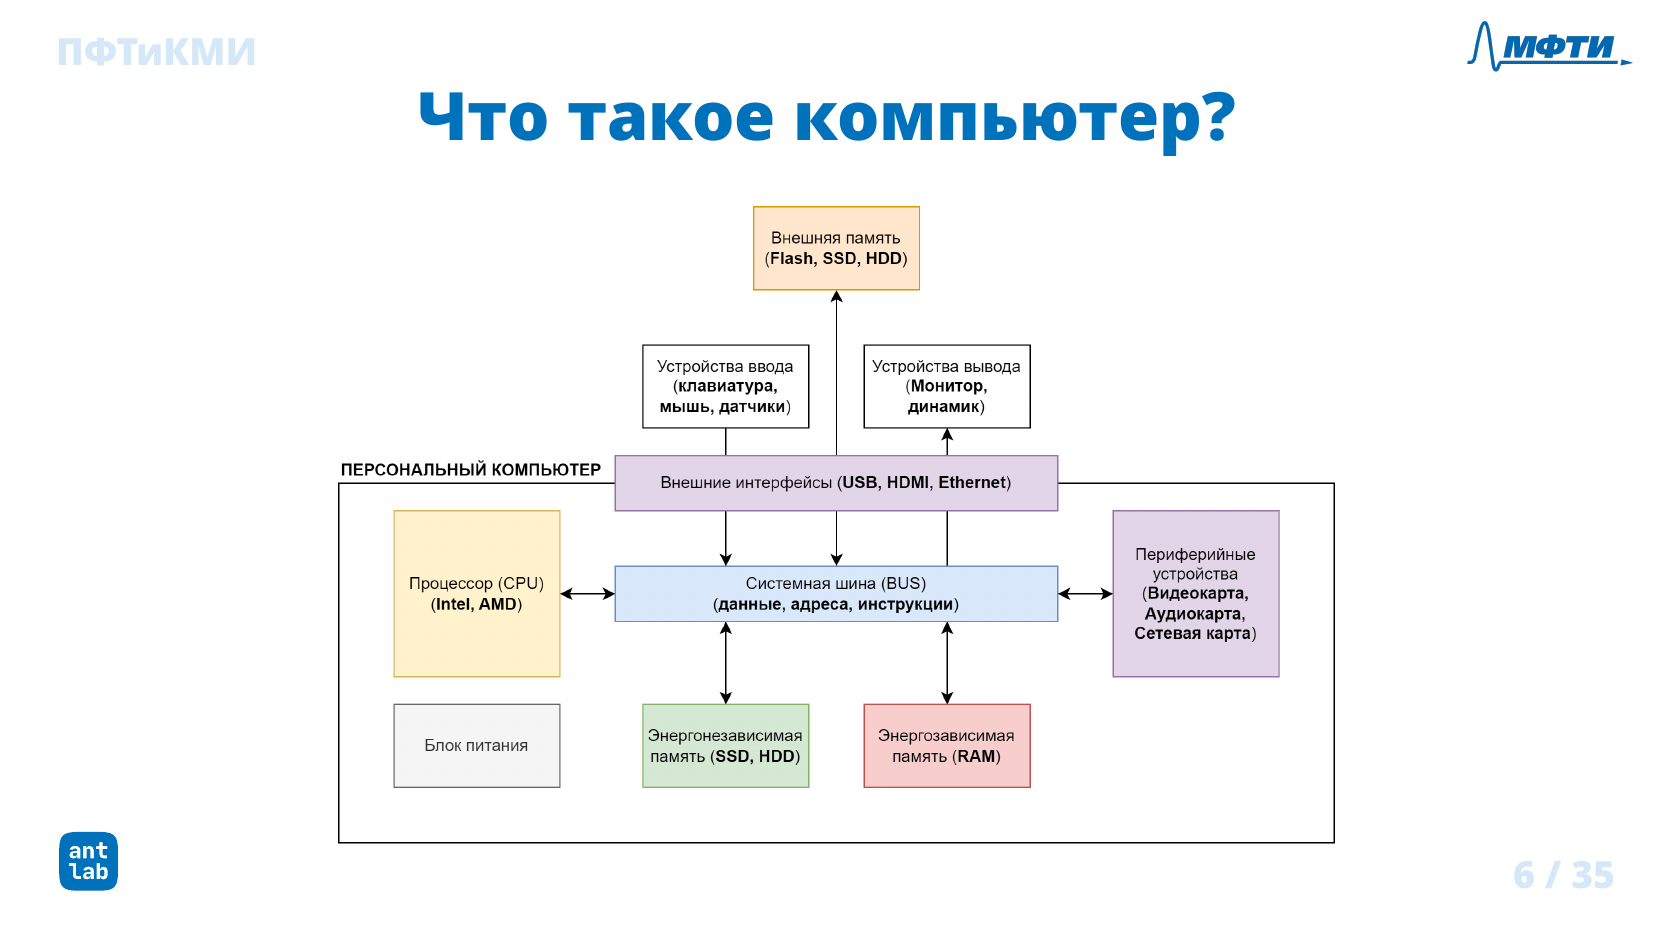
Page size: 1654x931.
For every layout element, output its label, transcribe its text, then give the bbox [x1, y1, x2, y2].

title Что такое компьютер? [82, 37, 1571, 193]
picture [1446, 0, 1654, 93]
picture [324, 192, 1350, 857]
